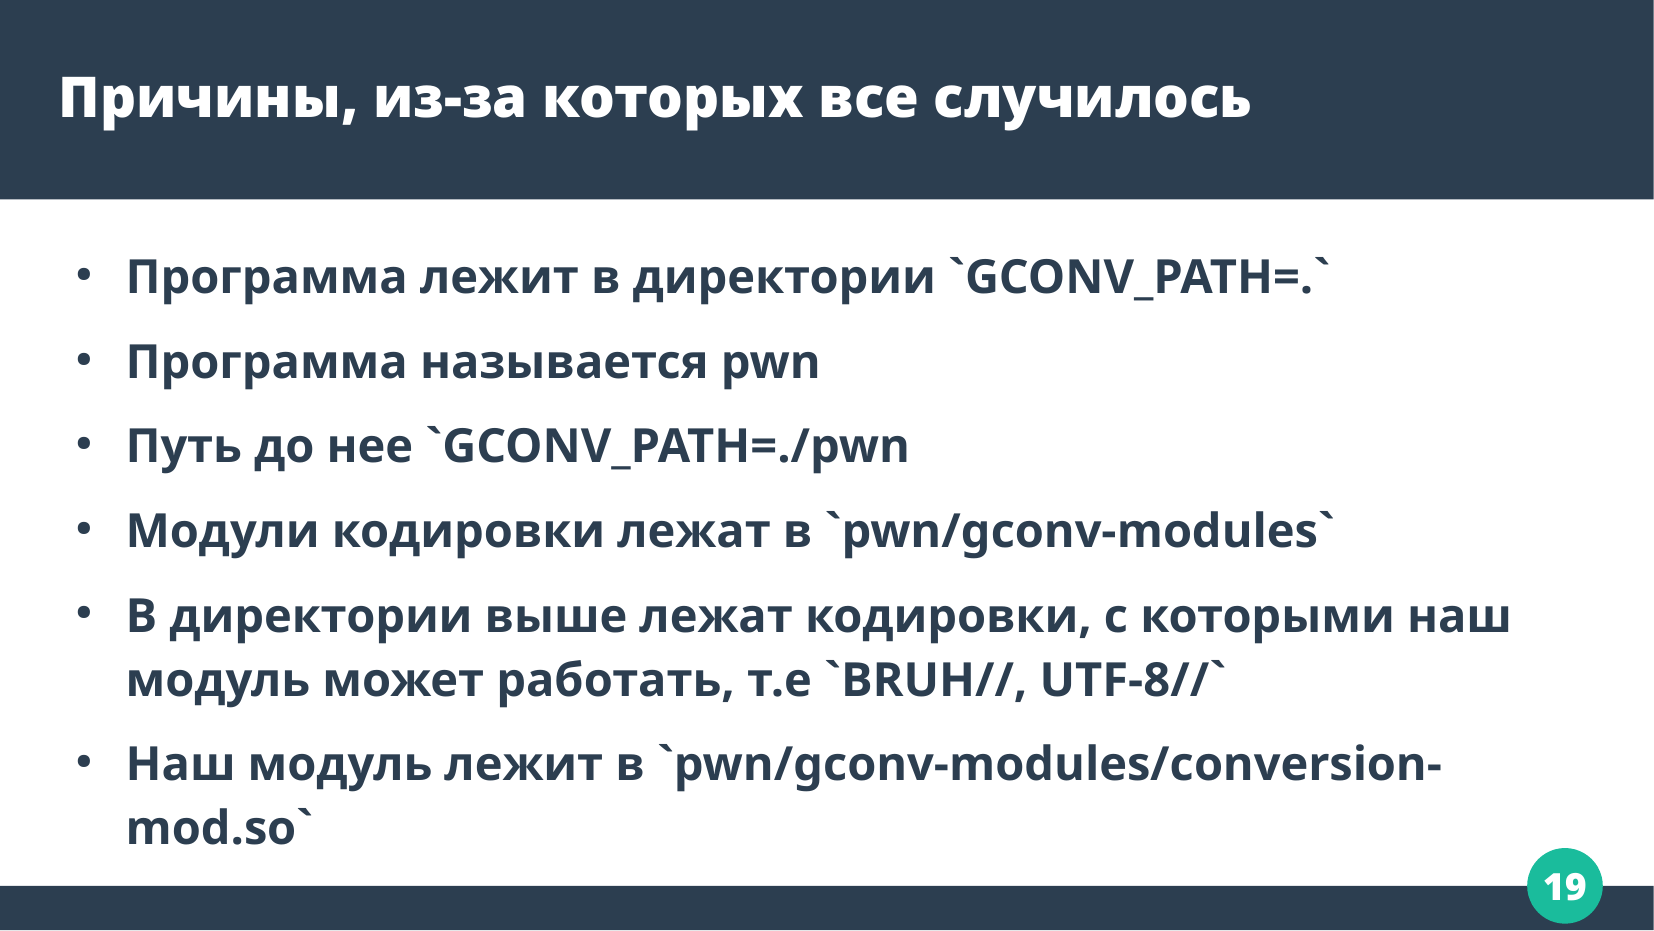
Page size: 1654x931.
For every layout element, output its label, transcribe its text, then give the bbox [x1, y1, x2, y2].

list Программа лежит в директории `GCONV_PATH=.` Программа называется pwn Путь до нее `GCONV_PATH=./pwn Модули кодировки лежат в `pwn/gconv-modules` В директории выше лежат кодировки, с которыми наш модуль может работать, т.е `BRUH//, UTF-8//` Наш модуль лежит в `pwn/gconv-modules/conversion-mod.so` [59, 243, 1595, 864]
title Причины, из-за которых все случилось [59, 37, 1595, 155]
